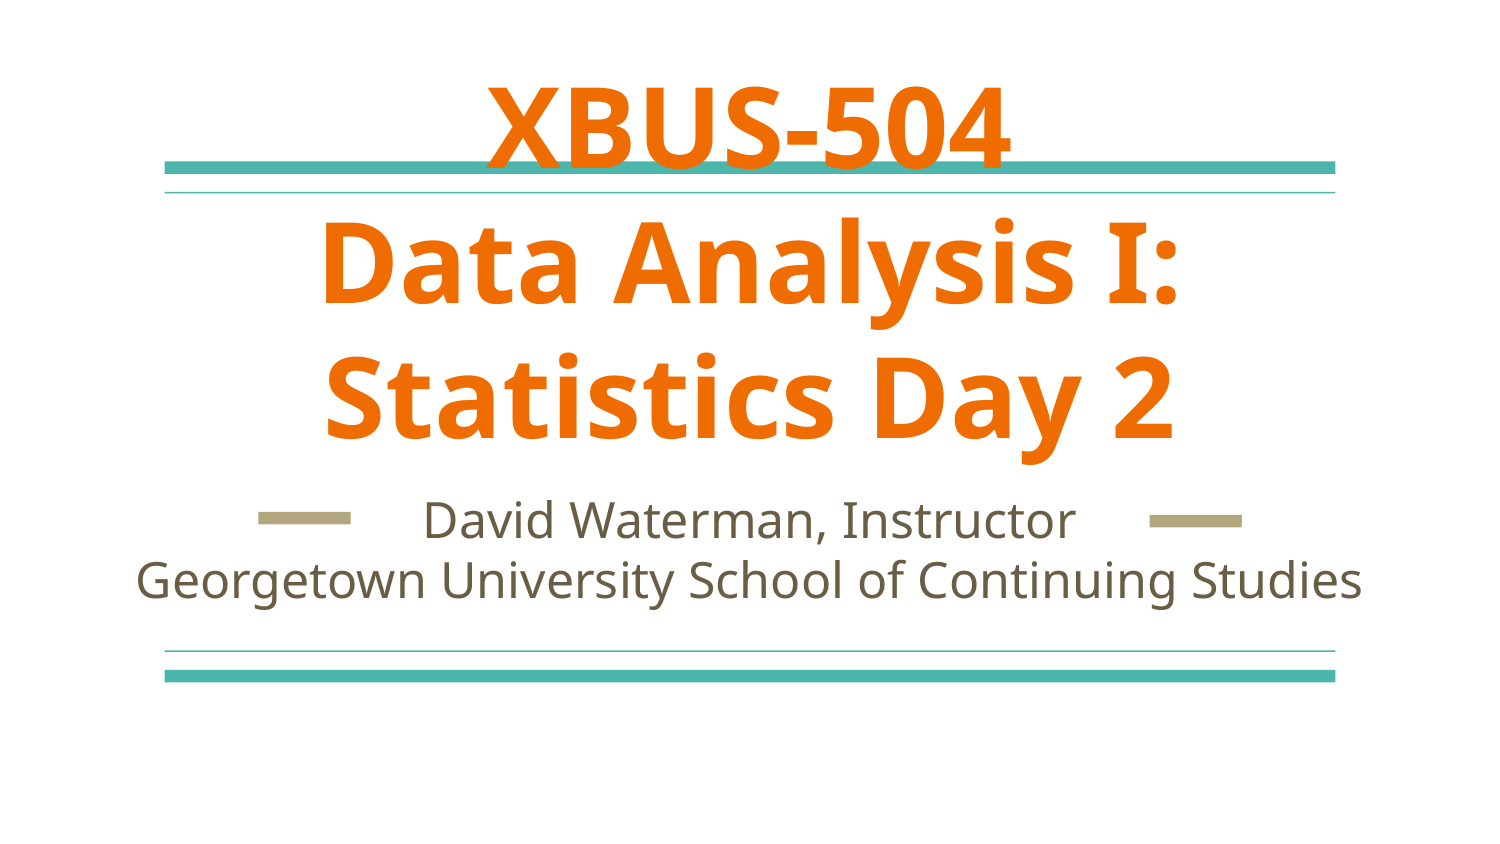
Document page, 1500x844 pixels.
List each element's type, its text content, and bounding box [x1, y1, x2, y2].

subtitle David Waterman, Instructor Georgetown University School of Continuing Studies [51, 473, 1449, 703]
title XBUS-504 Data Analysis I: Statistics Day 2 [51, 154, 1449, 473]
